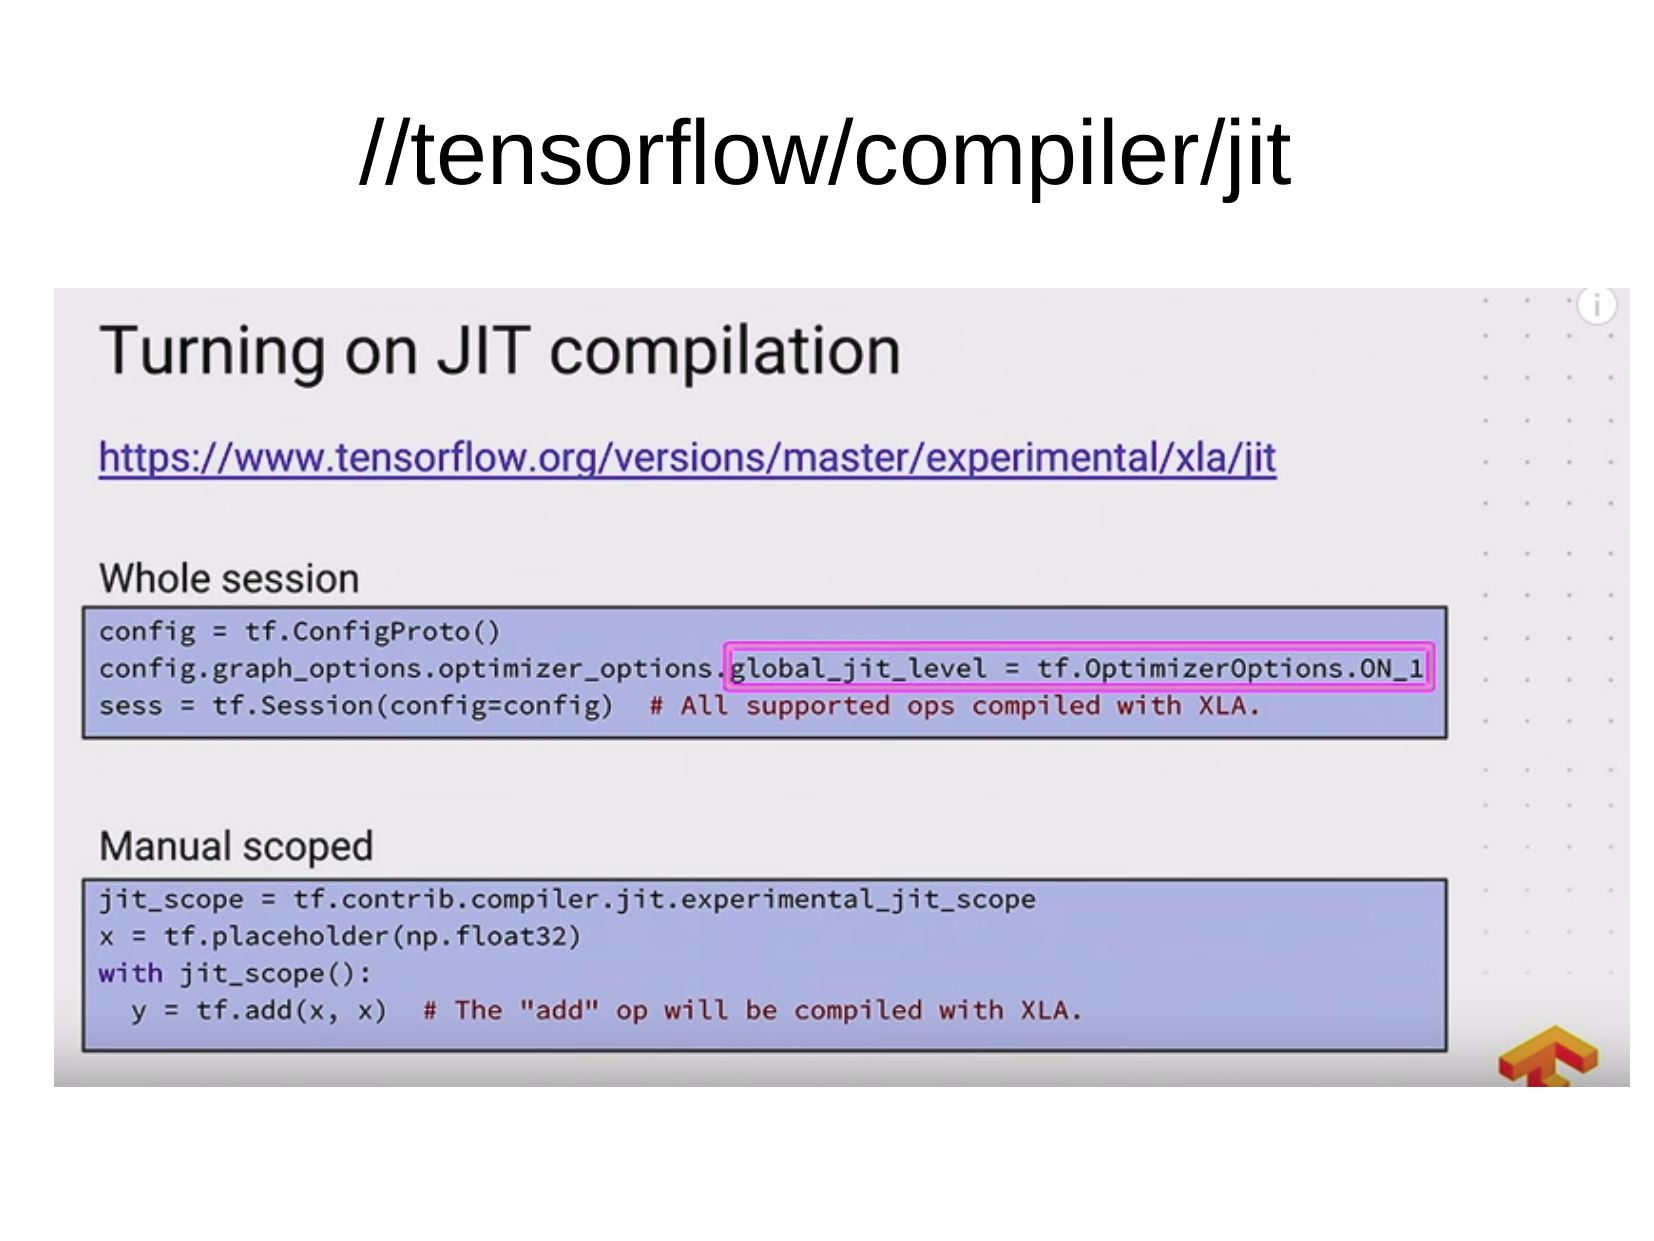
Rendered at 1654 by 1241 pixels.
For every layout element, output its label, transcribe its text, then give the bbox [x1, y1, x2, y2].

picture [54, 288, 1630, 1087]
title //tensorflow/compiler/jit [82, 49, 1571, 257]
